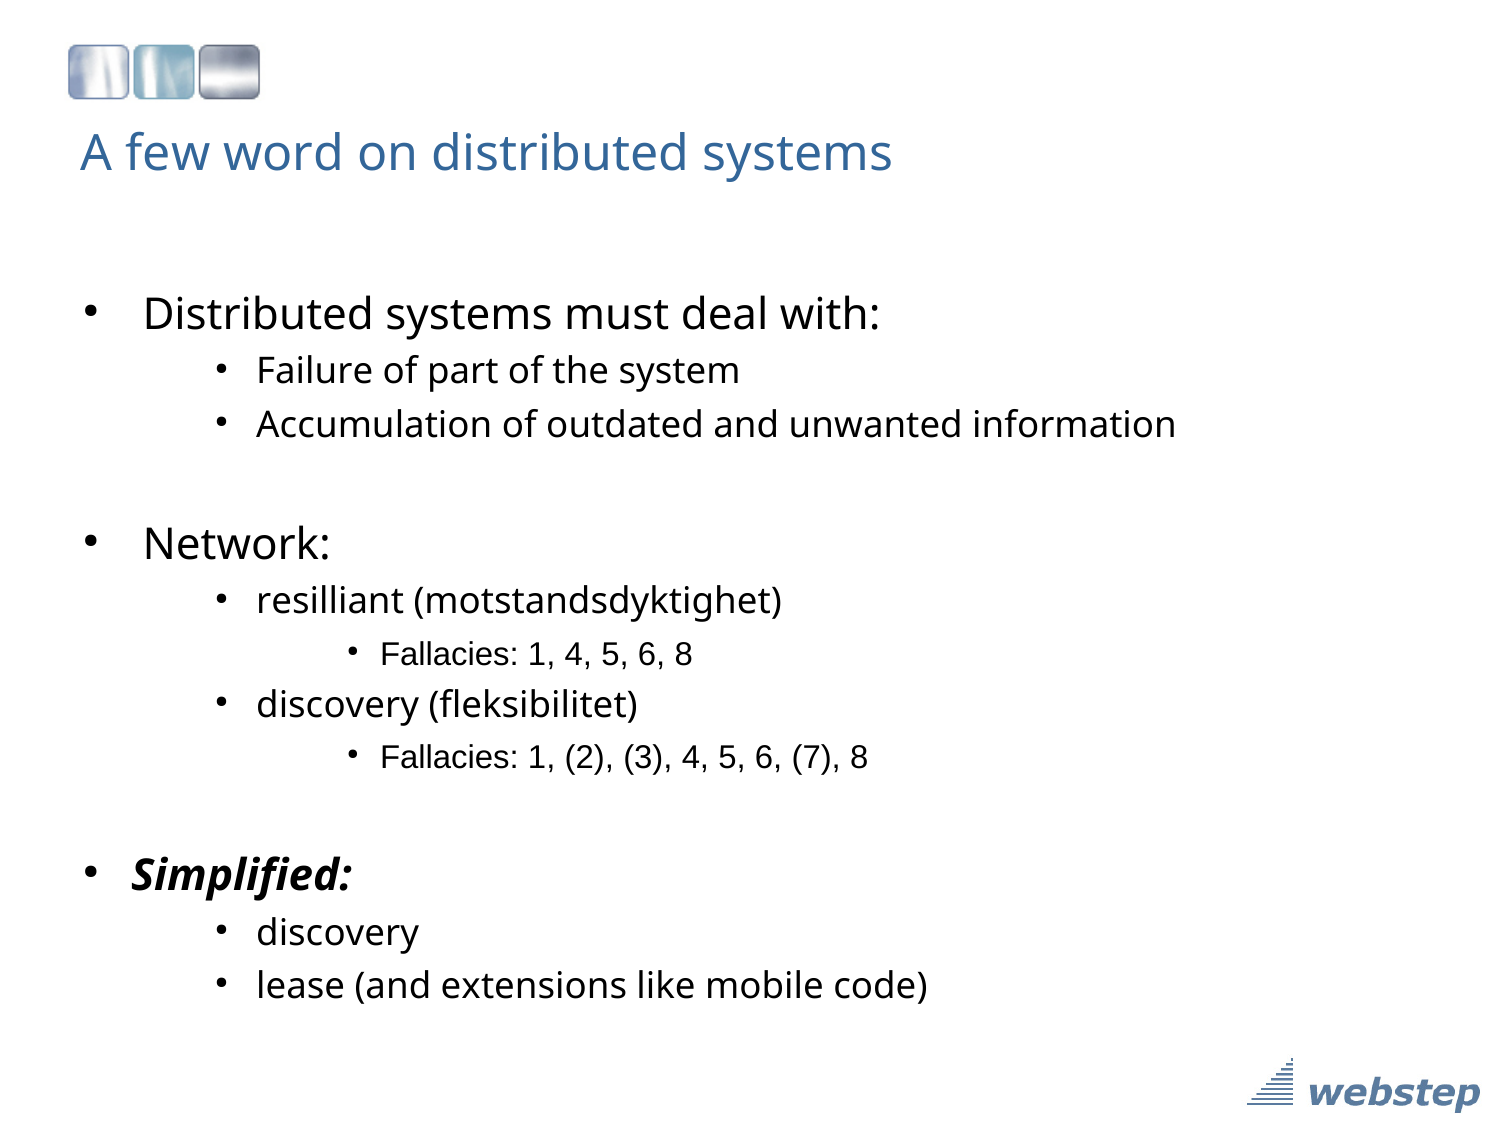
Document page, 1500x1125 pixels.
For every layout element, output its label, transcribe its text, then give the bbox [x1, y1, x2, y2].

title A few word on distributed systems [72, 73, 1423, 228]
list Distributed systems must deal with: Failure of part of the system Accumulation of outdated and unwanted information Network: resilliant (motstandsdyktighet) Fallacies: 1, 4, 5, 6, 8 discovery (fleksibilitet) Fallacies: 1, (2), (3), 4, 5, 6, (7), 8 Simplified: discovery lease (and extensions like mobile code) [74, 277, 1423, 1020]
picture [64, 42, 266, 104]
picture [1234, 1047, 1495, 1118]
